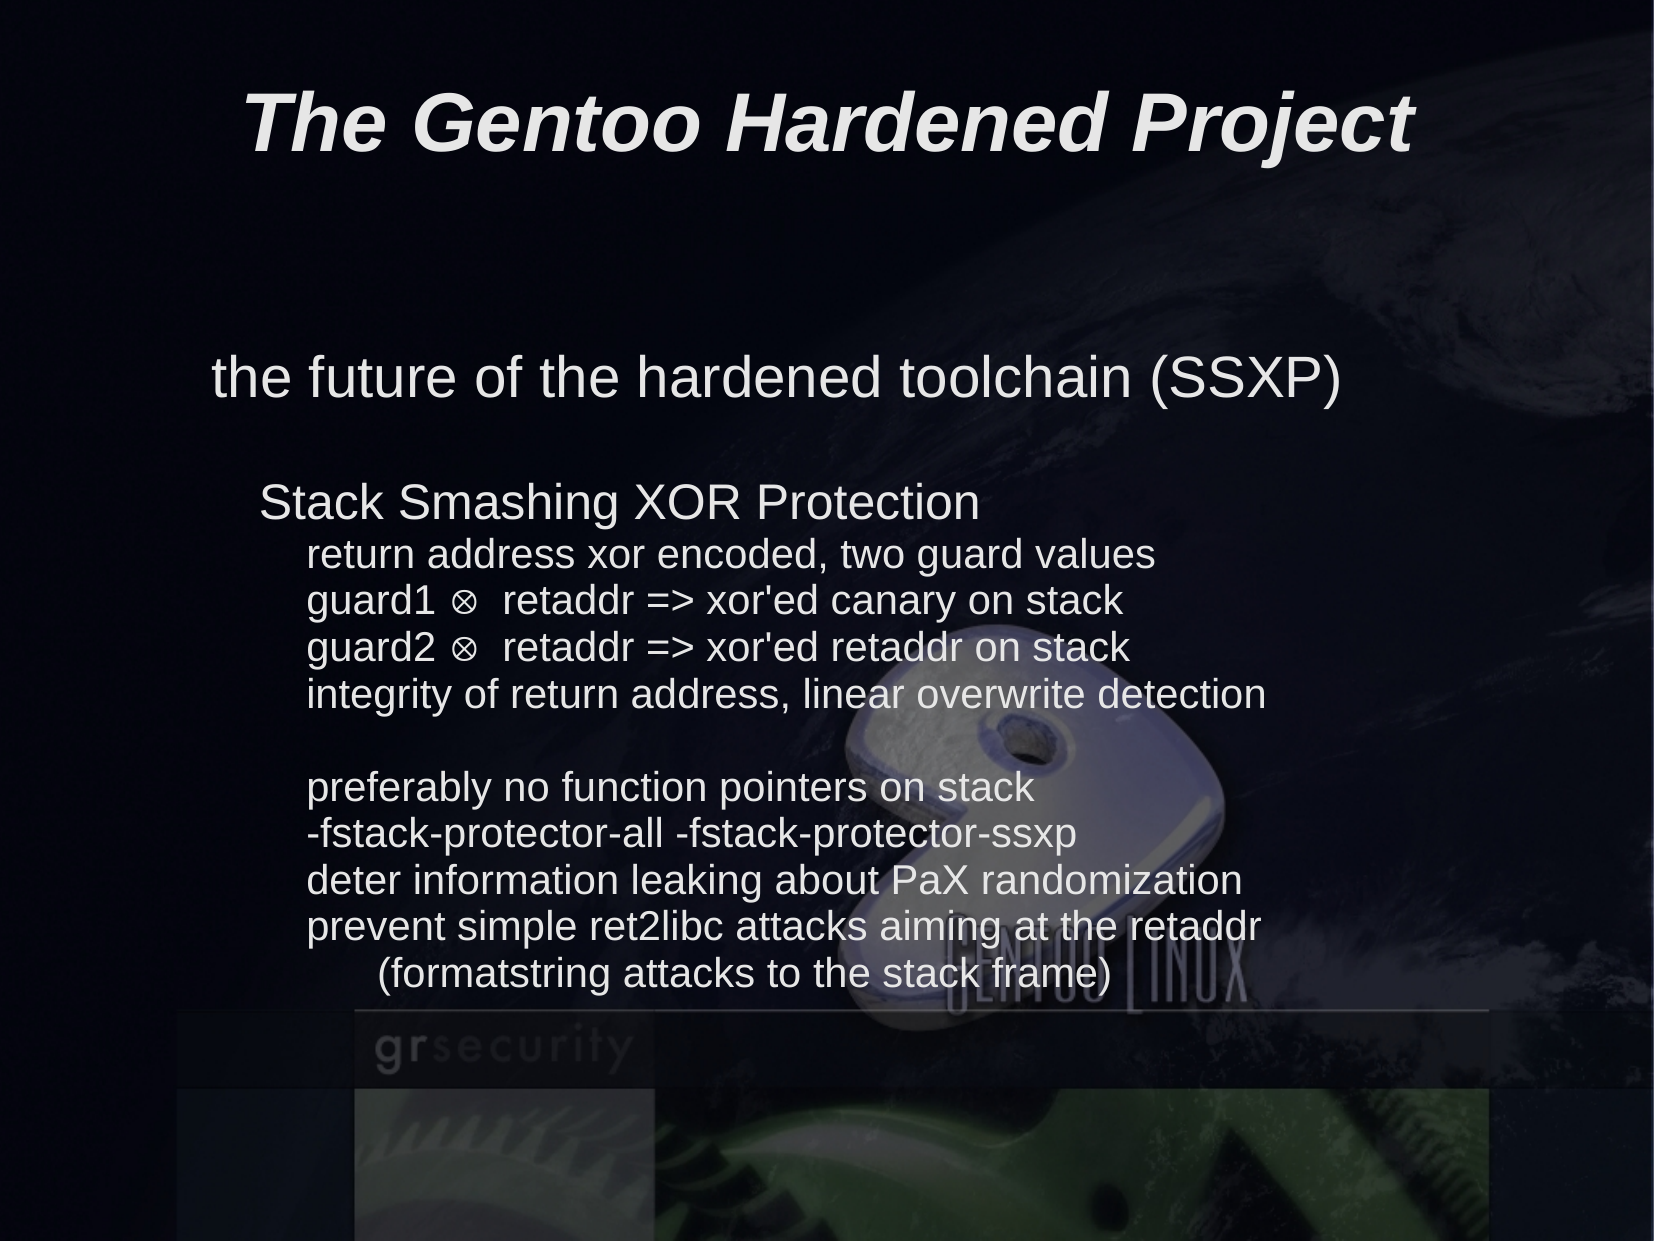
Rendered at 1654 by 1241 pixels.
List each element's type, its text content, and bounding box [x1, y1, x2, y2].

list the future of the hardened toolchain (SSXP) Stack Smashing XOR Protection return address xor encoded, two guard values guard1 ⊗ retaddr => xor'ed canary on stack guard2 ⊗ retaddr => xor'ed retaddr on stack integrity of return address, linear overwrite detection preferably no function pointers on stack -fstack-protector-all -fstack-protector-ssxp deter information leaking about PaX randomization prevent simple ret2libc attacks aiming at the retaddr (formatstring attacks to the stack frame) [152, 344, 1534, 1127]
picture [0, 0, 1654, 1241]
title The Gentoo Hardened Project [121, 19, 1534, 227]
